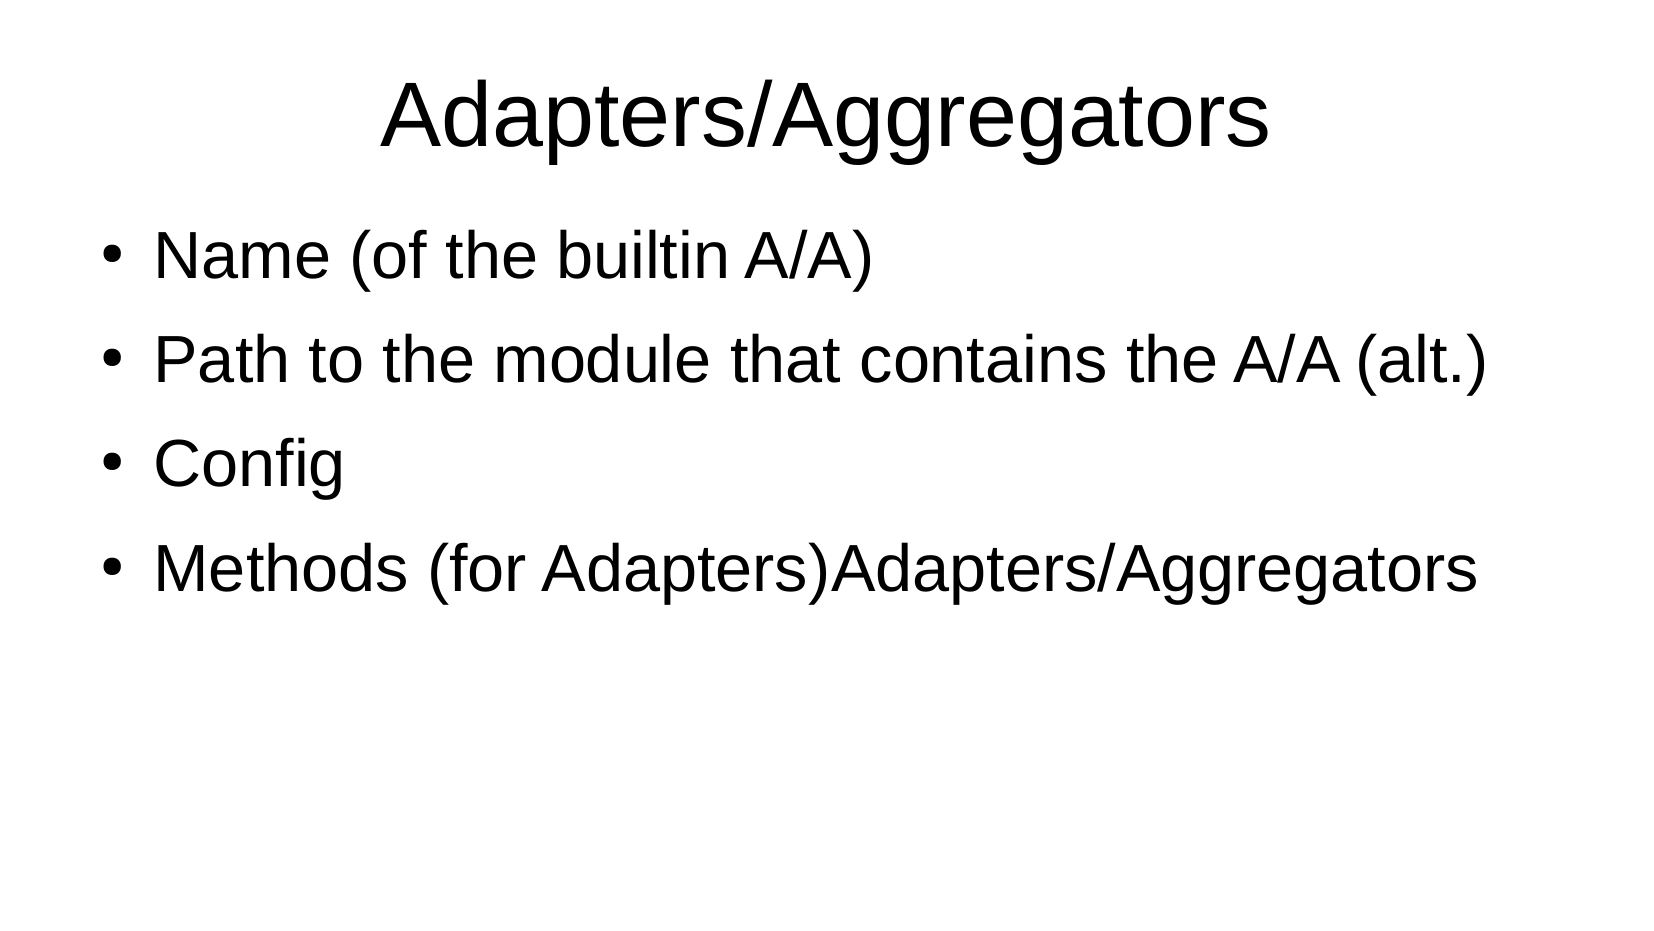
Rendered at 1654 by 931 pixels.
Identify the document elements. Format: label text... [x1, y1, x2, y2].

list Name (of the builtin A/A) Path to the module that contains the A/A (alt.) Config Methods (for Adapters)Adapters/Aggregators [82, 217, 1571, 758]
title Adapters/Aggregators [82, 37, 1571, 193]
